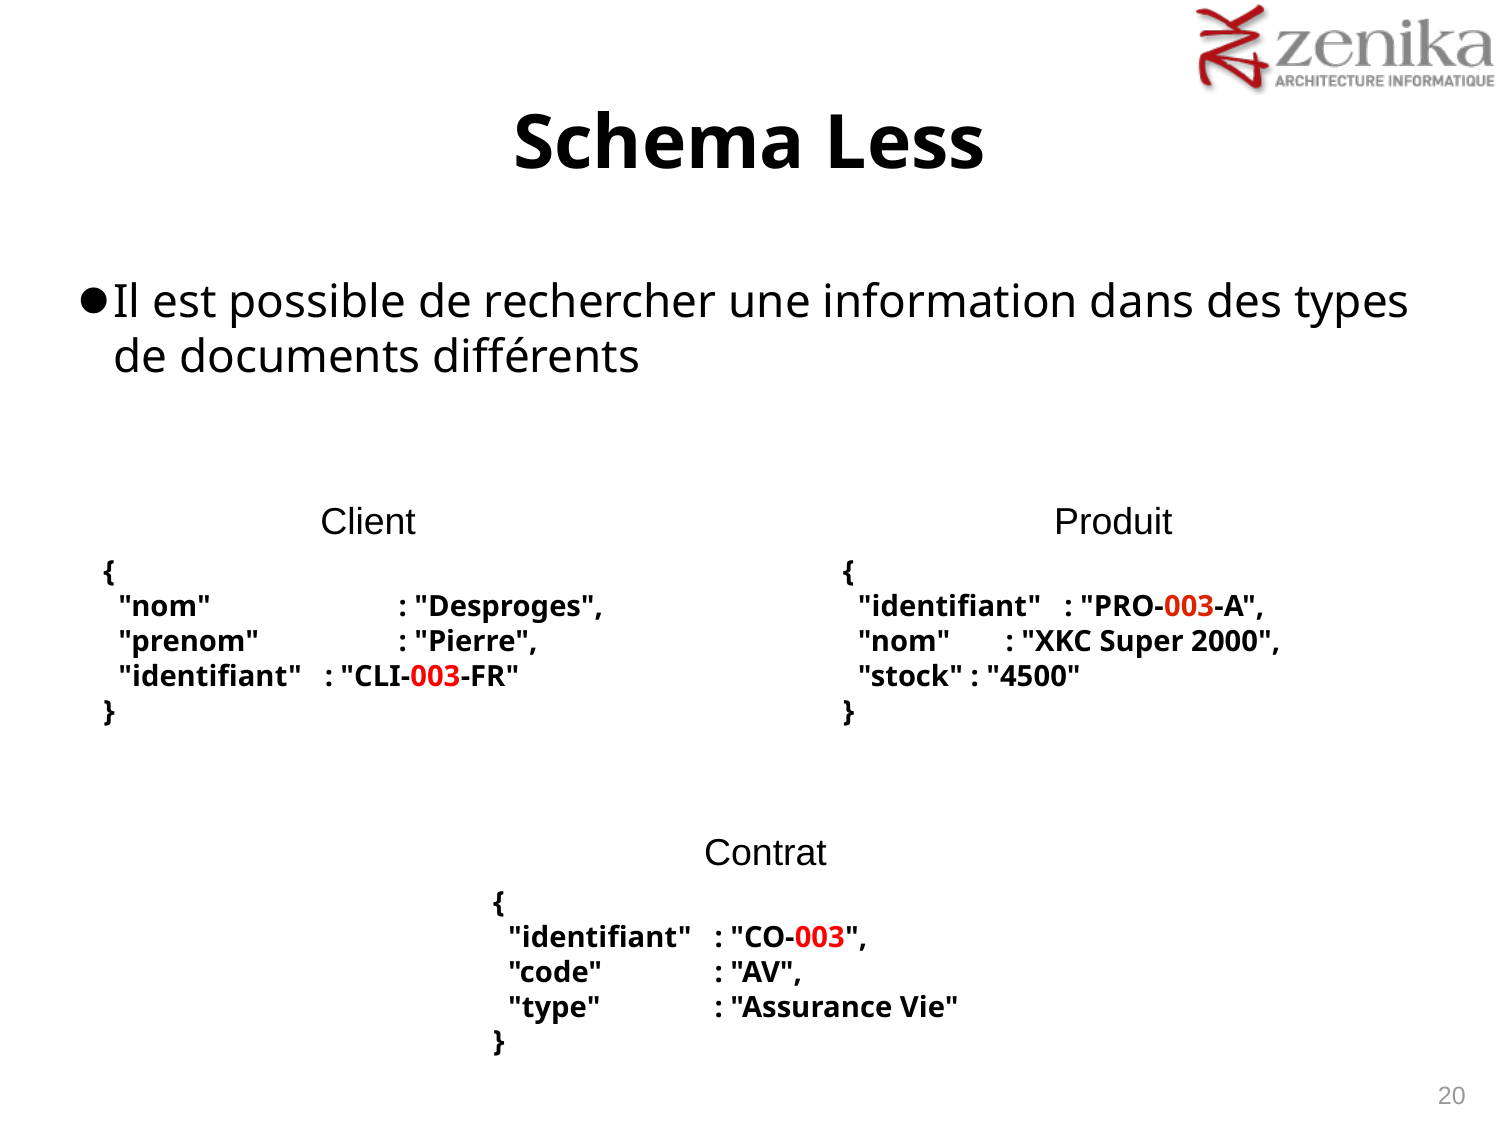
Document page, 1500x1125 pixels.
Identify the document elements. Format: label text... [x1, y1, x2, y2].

text_box Il est possible de rechercher une information dans des types de documents différents [63, 256, 1470, 939]
text_box { "nom" : "Desproges", "prenom" : "Pierre", "identifiant" : "CLI-003-FR" } [87, 543, 672, 744]
text_box { "identifiant" : "PRO-003-A", "nom" : "XKC Super 2000", "stock" : "4500" } [826, 543, 1412, 744]
text_box Client [305, 490, 530, 547]
picture [1190, 0, 1500, 95]
text_box Produit [1039, 490, 1264, 547]
text_box { "identifiant" : "CO-003", "code" : "AV", "type" : "Assurance Vie" } [476, 874, 1062, 1075]
text_box Schema Less [75, 29, 1425, 248]
text_box Contrat [689, 820, 914, 878]
